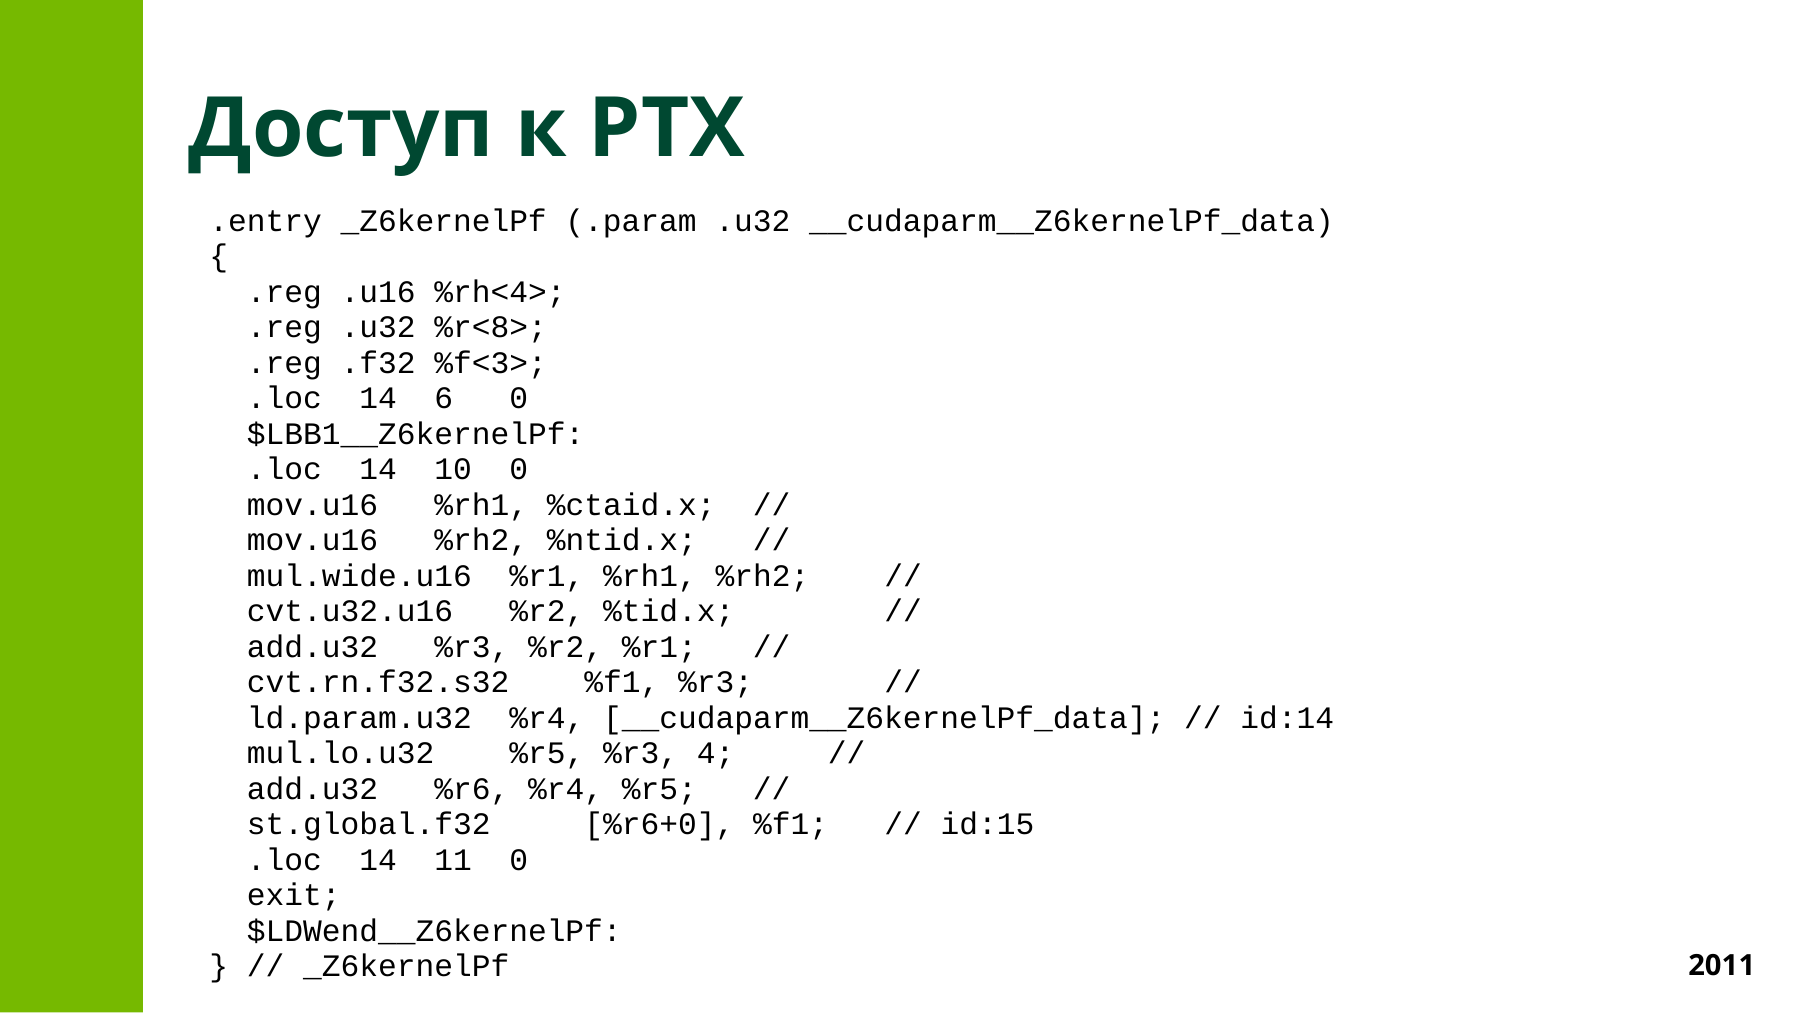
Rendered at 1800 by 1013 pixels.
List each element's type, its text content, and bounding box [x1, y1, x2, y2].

text_box .entry _Z6kernelPf (.param .u32 __cudaparm__Z6kernelPf_data) { .reg .u16 %rh<4>; .reg .u32 %r<8>; .reg .f32 %f<3>; .loc 14 6 0 $LBB1__Z6kernelPf: .loc 14 10 0 mov.u16 %rh1, %ctaid.x; // mov.u16 %rh2, %ntid.x; // mul.wide.u16 %r1, %rh1, %rh2; // cvt.u32.u16 %r2, %tid.x; // add.u32 %r3, %r2, %r1; // cvt.rn.f32.s32 %f1, %r3; // ld.param.u32 %r4, [__cudaparm__Z6kernelPf_data]; // id:14 mul.lo.u32 %r5, %r3, 4; // add.u32 %r6, %r4, %r5; // st.global.f32 [%r6+0], %f1; // id:15 .loc 14 11 0 exit; $LDWend__Z6kernelPf: } // _Z6kernelPf [194, 198, 1369, 994]
title Доступ к PTX [188, 40, 1733, 211]
